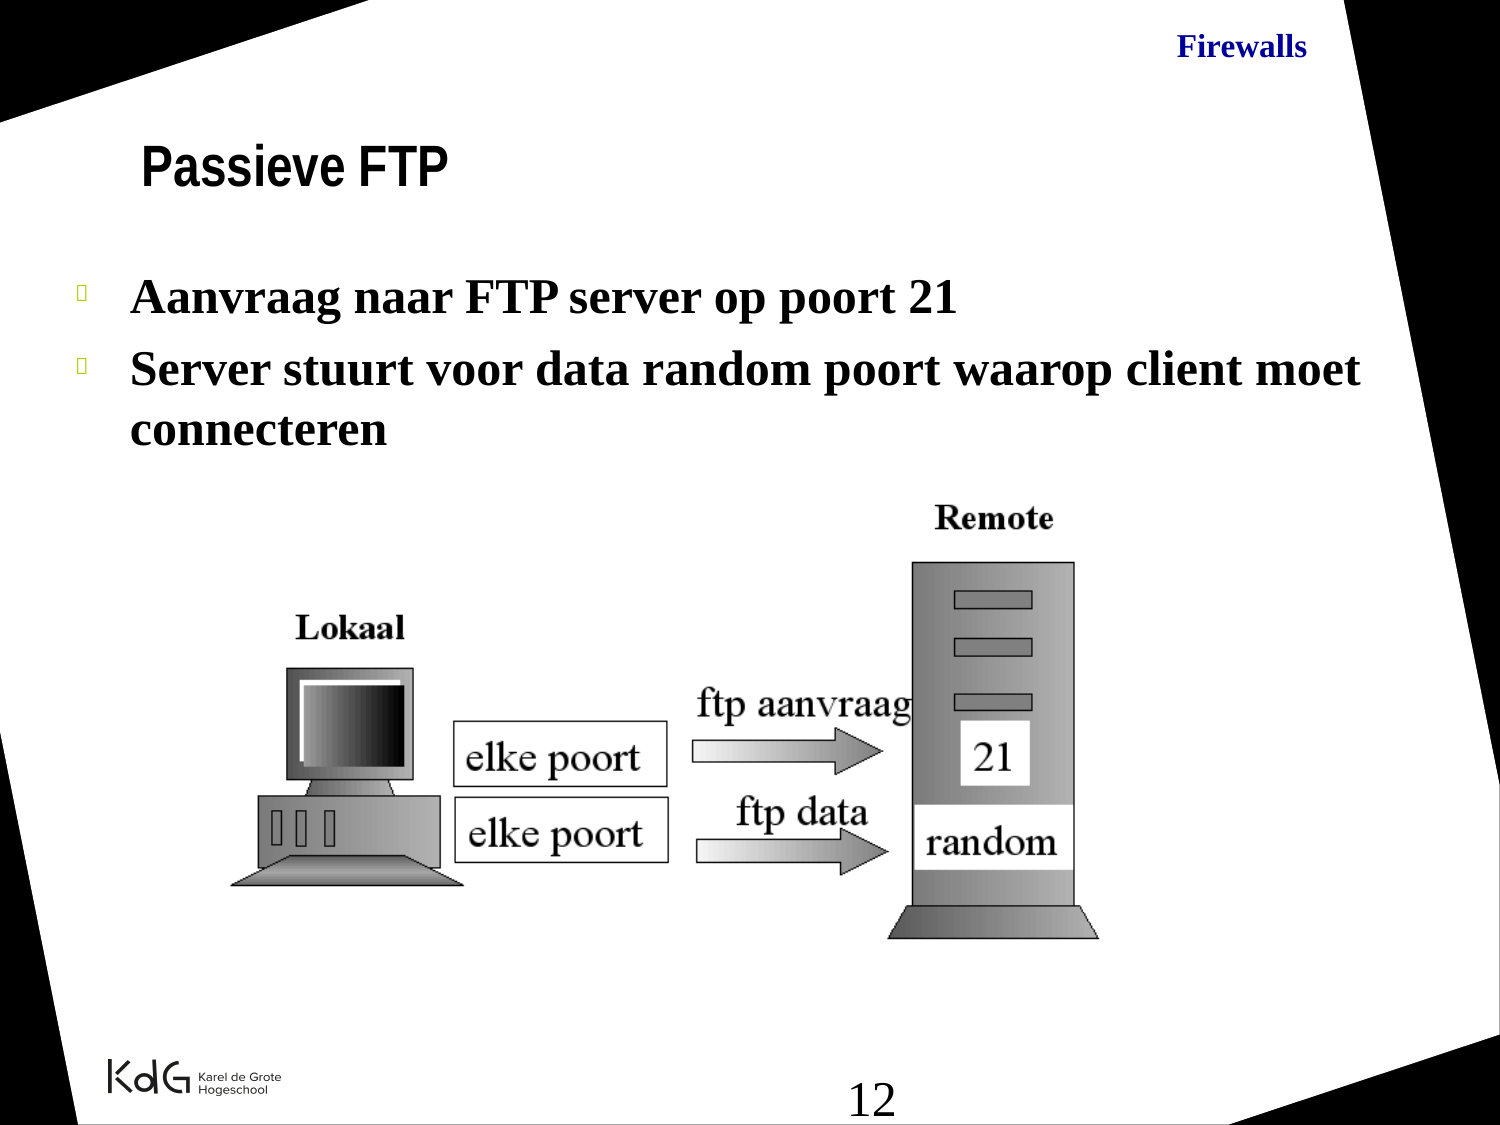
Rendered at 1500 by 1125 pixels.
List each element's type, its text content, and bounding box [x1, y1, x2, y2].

picture [108, 1059, 281, 1096]
text_box Passieve FTP [141, 72, 1447, 253]
text_box Aanvraag naar FTP server op poort 21 Server stuurt voor data random poort waarop client moet connecteren [75, 263, 1425, 1006]
picture [228, 486, 1102, 942]
